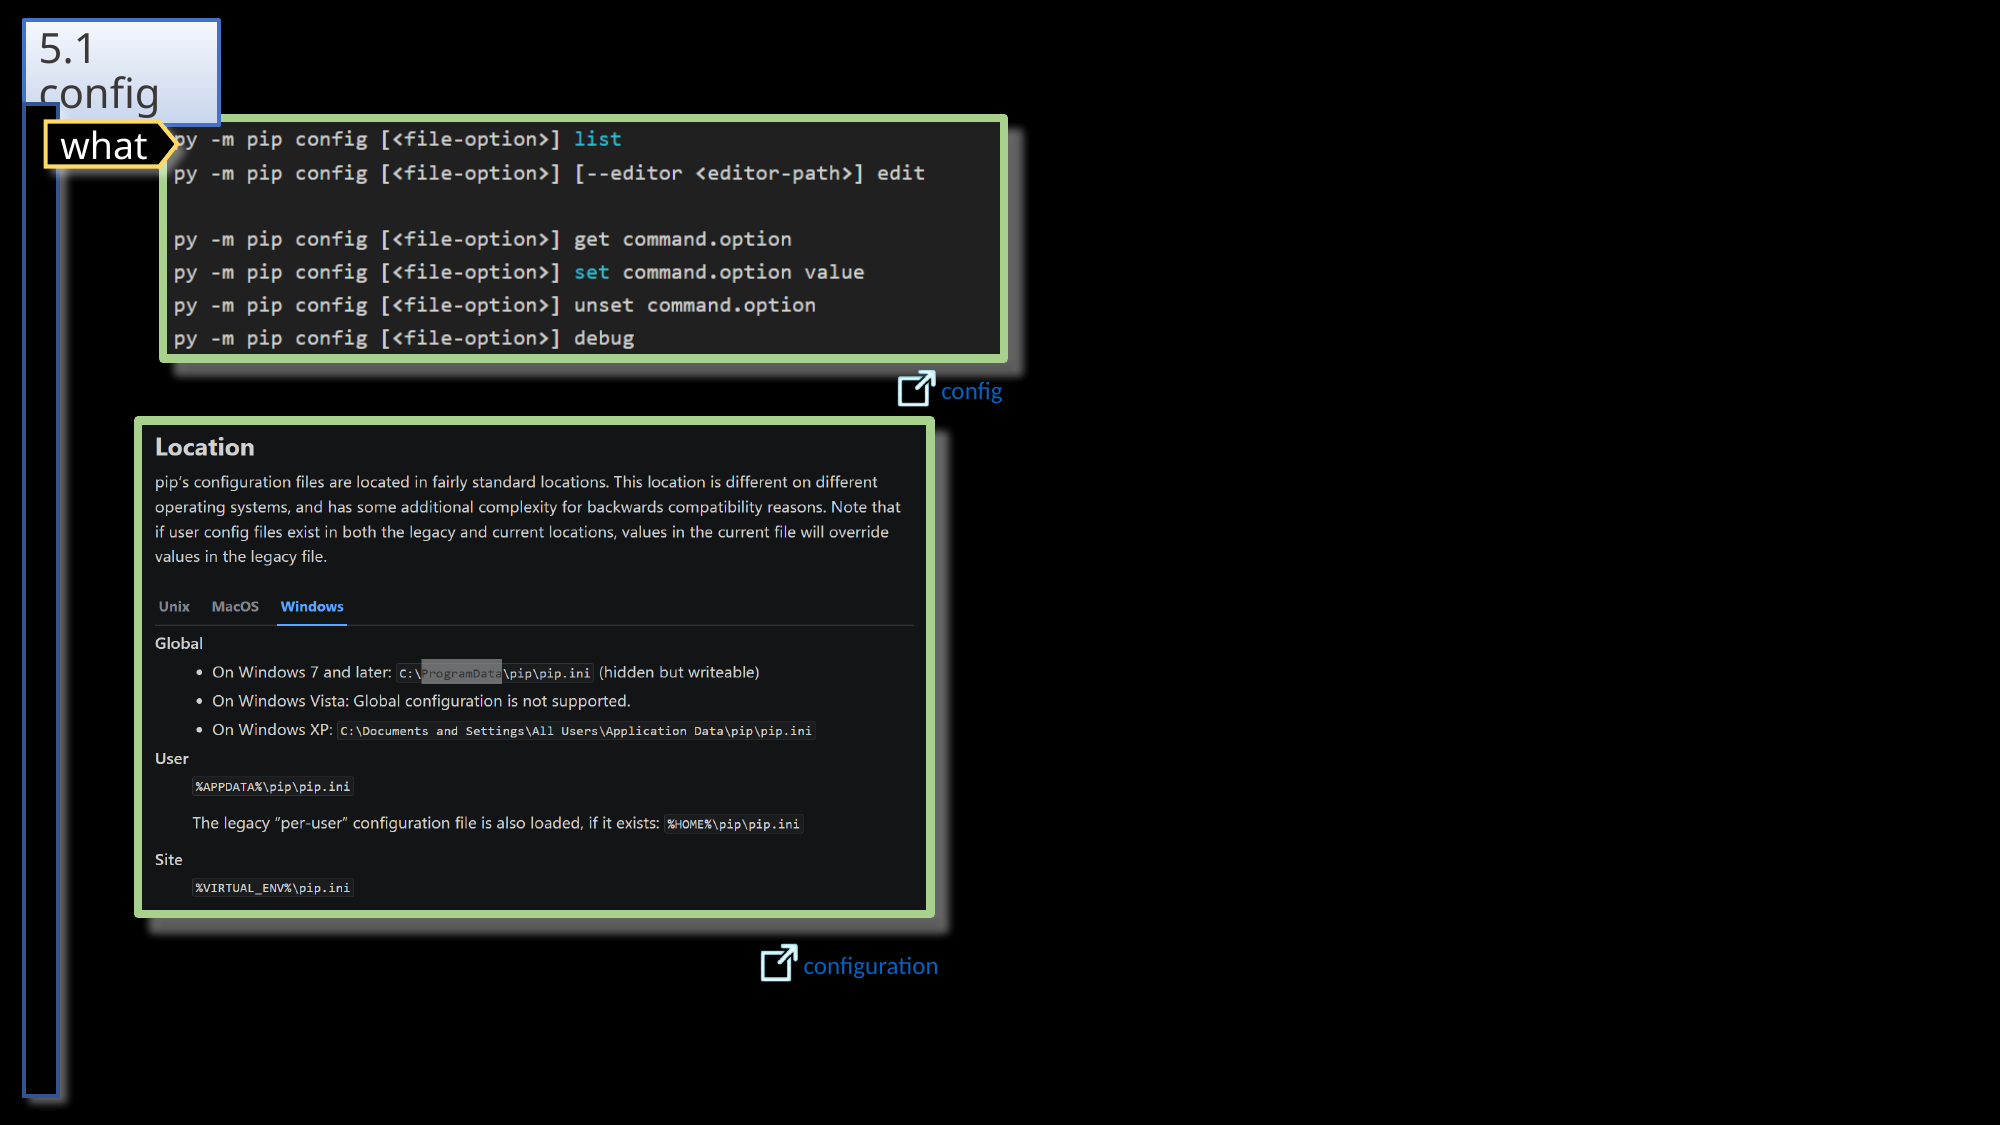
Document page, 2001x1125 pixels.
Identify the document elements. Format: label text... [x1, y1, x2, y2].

picture [756, 939, 802, 986]
picture [893, 365, 940, 412]
text_box configuration [789, 941, 954, 987]
text_box what [45, 121, 178, 167]
picture [142, 424, 927, 910]
title 5.1 config [23, 20, 219, 89]
picture [166, 122, 1000, 355]
text_box config [926, 367, 1018, 413]
text_box [23, 103, 58, 1096]
